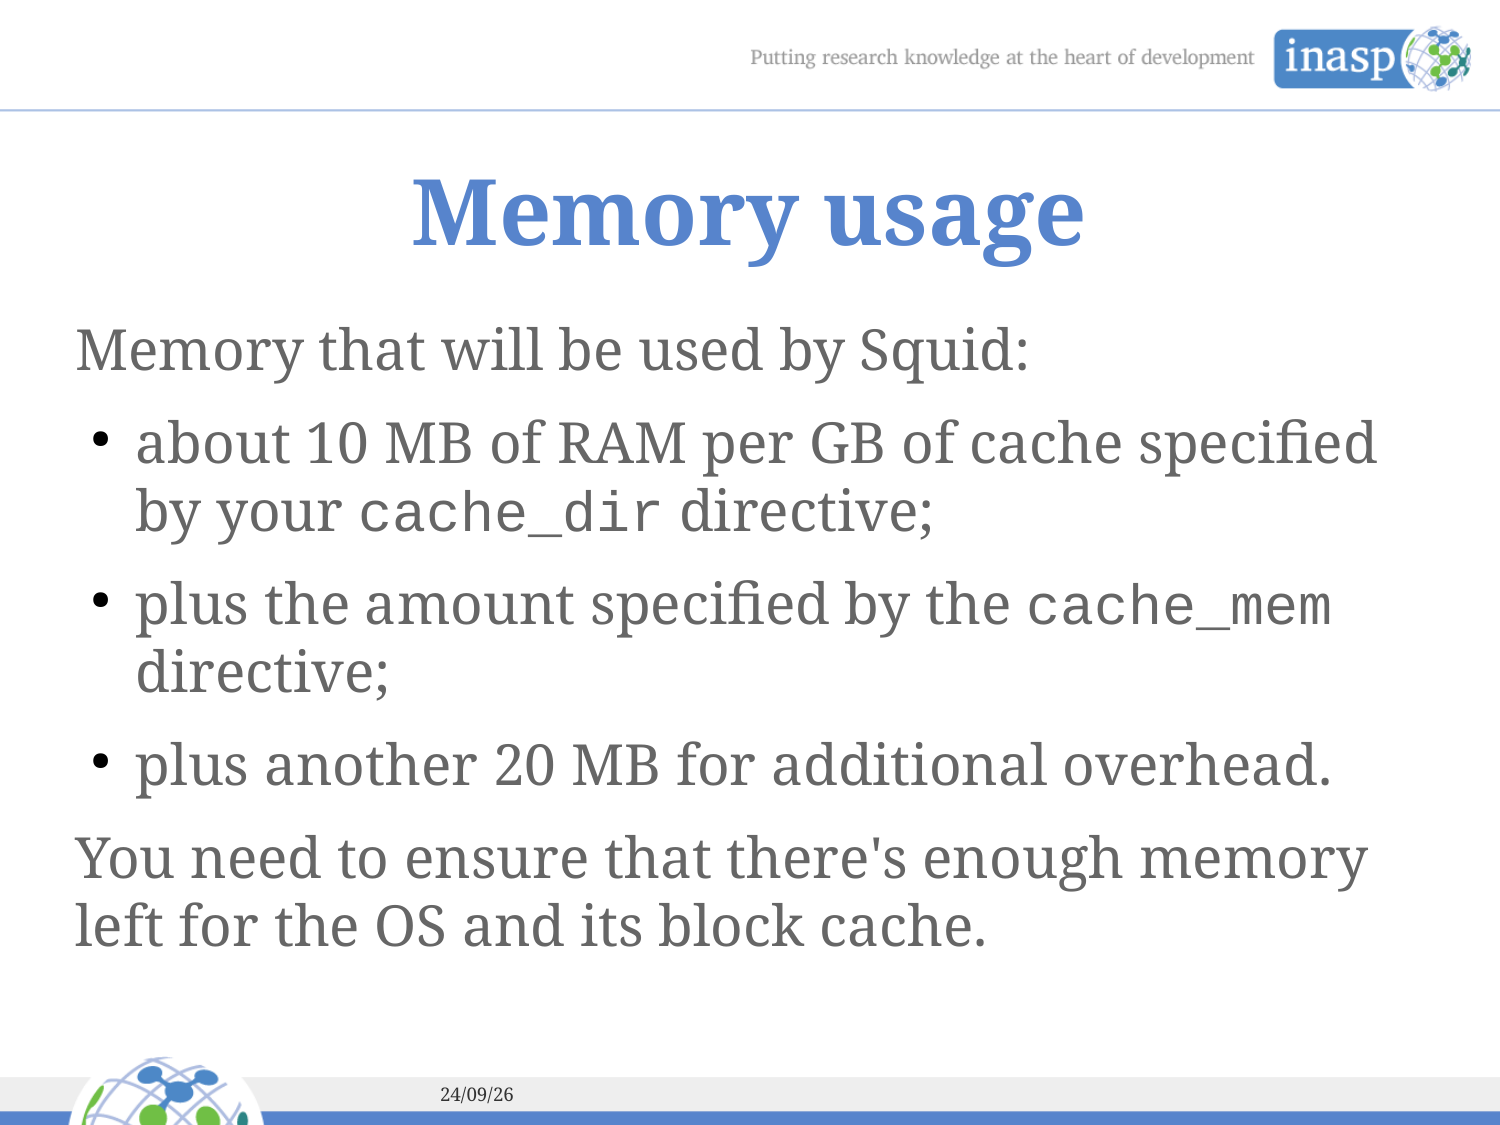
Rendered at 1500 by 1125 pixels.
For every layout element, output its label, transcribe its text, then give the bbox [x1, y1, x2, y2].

picture [0, 0, 1500, 1125]
title Memory usage [75, 129, 1426, 313]
list Memory that will be used by Squid: about 10 MB of RAM per GB of cache specified by your cache_dir directive; plus the amount specified by the cache_mem directive; plus another 20 MB for additional overhead. You need to ensure that there's enough memory left for the OS and its block cache. [75, 313, 1426, 967]
